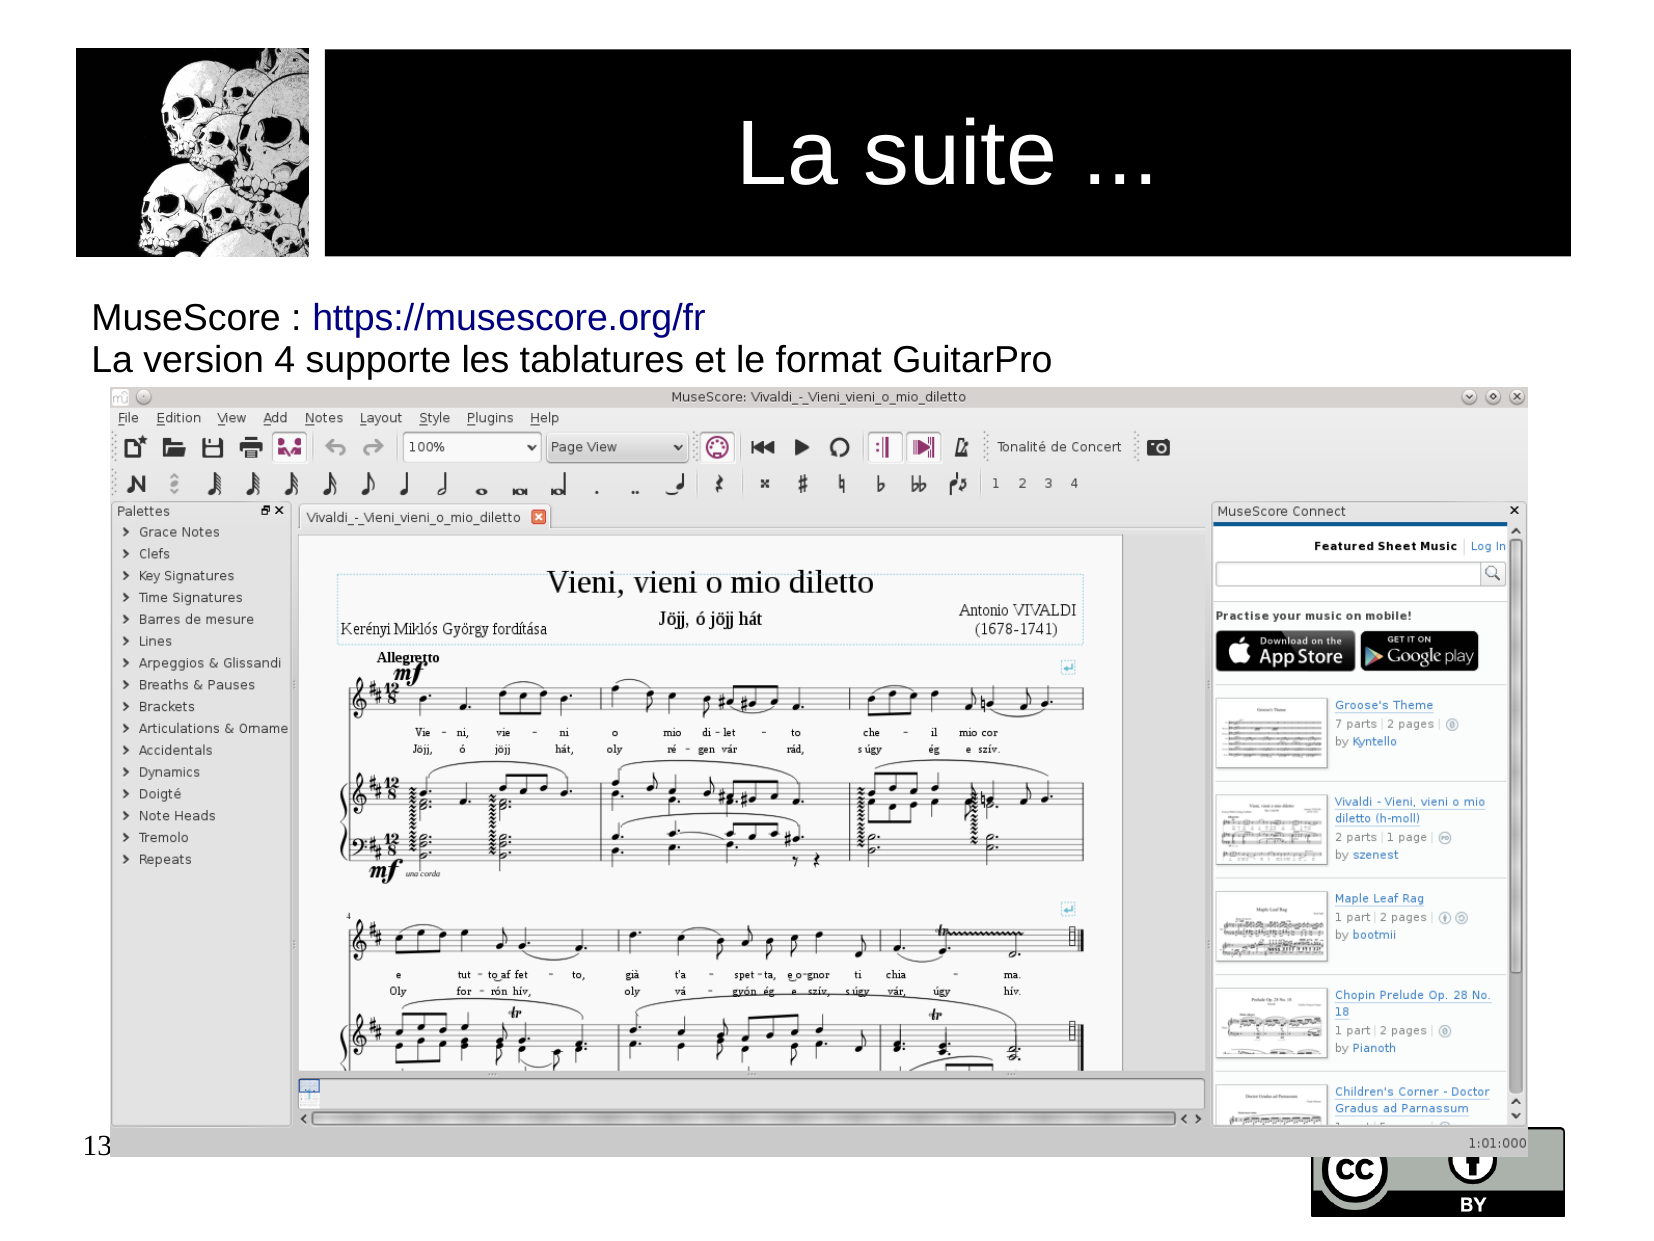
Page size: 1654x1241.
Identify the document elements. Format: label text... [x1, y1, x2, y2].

picture [76, 48, 309, 257]
picture [110, 389, 1565, 1217]
text_box MuseScore : https://musescore.org/fr La version 4 supporte les tablatures et le format GuitarPro [76, 289, 1565, 389]
title La suite ... [324, 49, 1571, 257]
